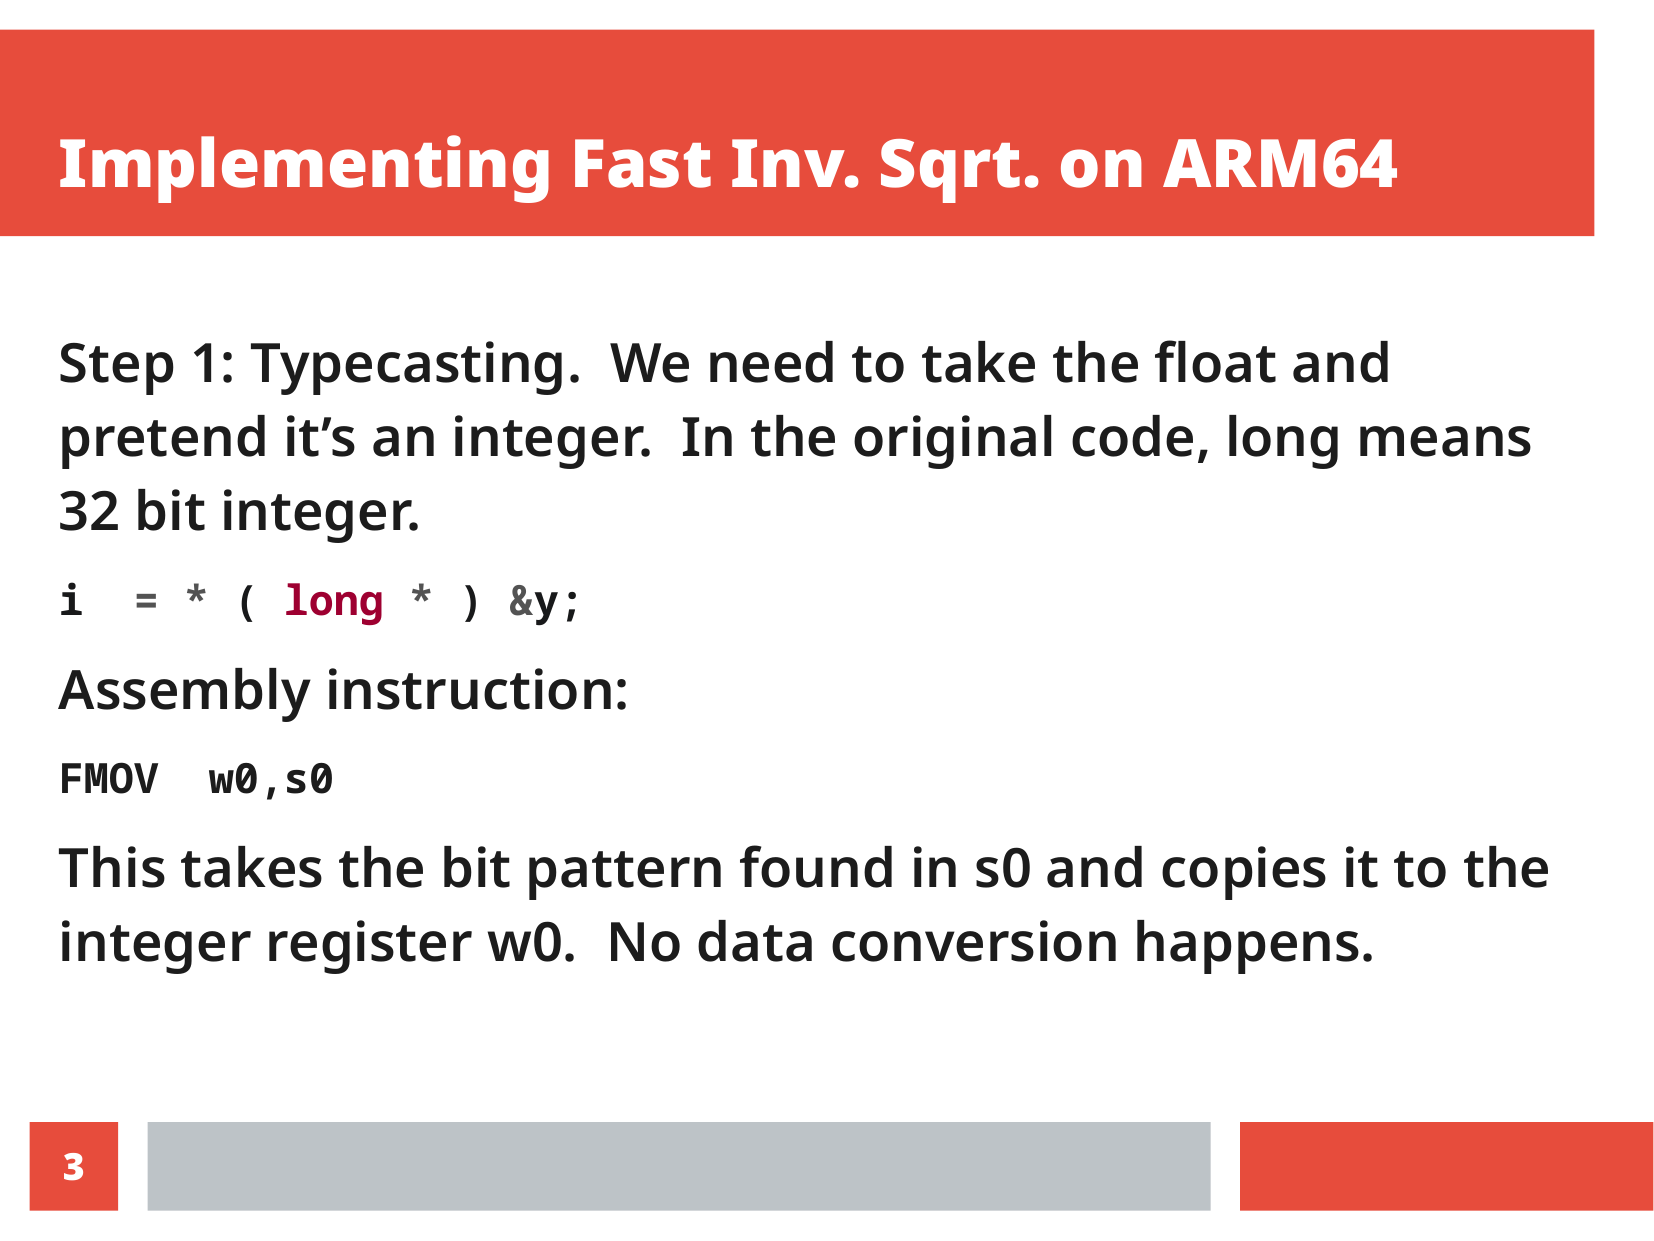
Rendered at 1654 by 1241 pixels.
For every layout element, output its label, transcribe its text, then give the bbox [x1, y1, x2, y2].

title Implementing Fast Inv. Sqrt. on ARM64 [59, 59, 1595, 207]
list Step 1: Typecasting. We need to take the float and pretend it’s an integer. In the original code, long means 32 bit integer. i = * ( long * ) &y; Assembly instruction: FMOV w0,s0 This takes the bit pattern found in s0 and copies it to the integer register w0. No data conversion happens. [59, 324, 1565, 1093]
